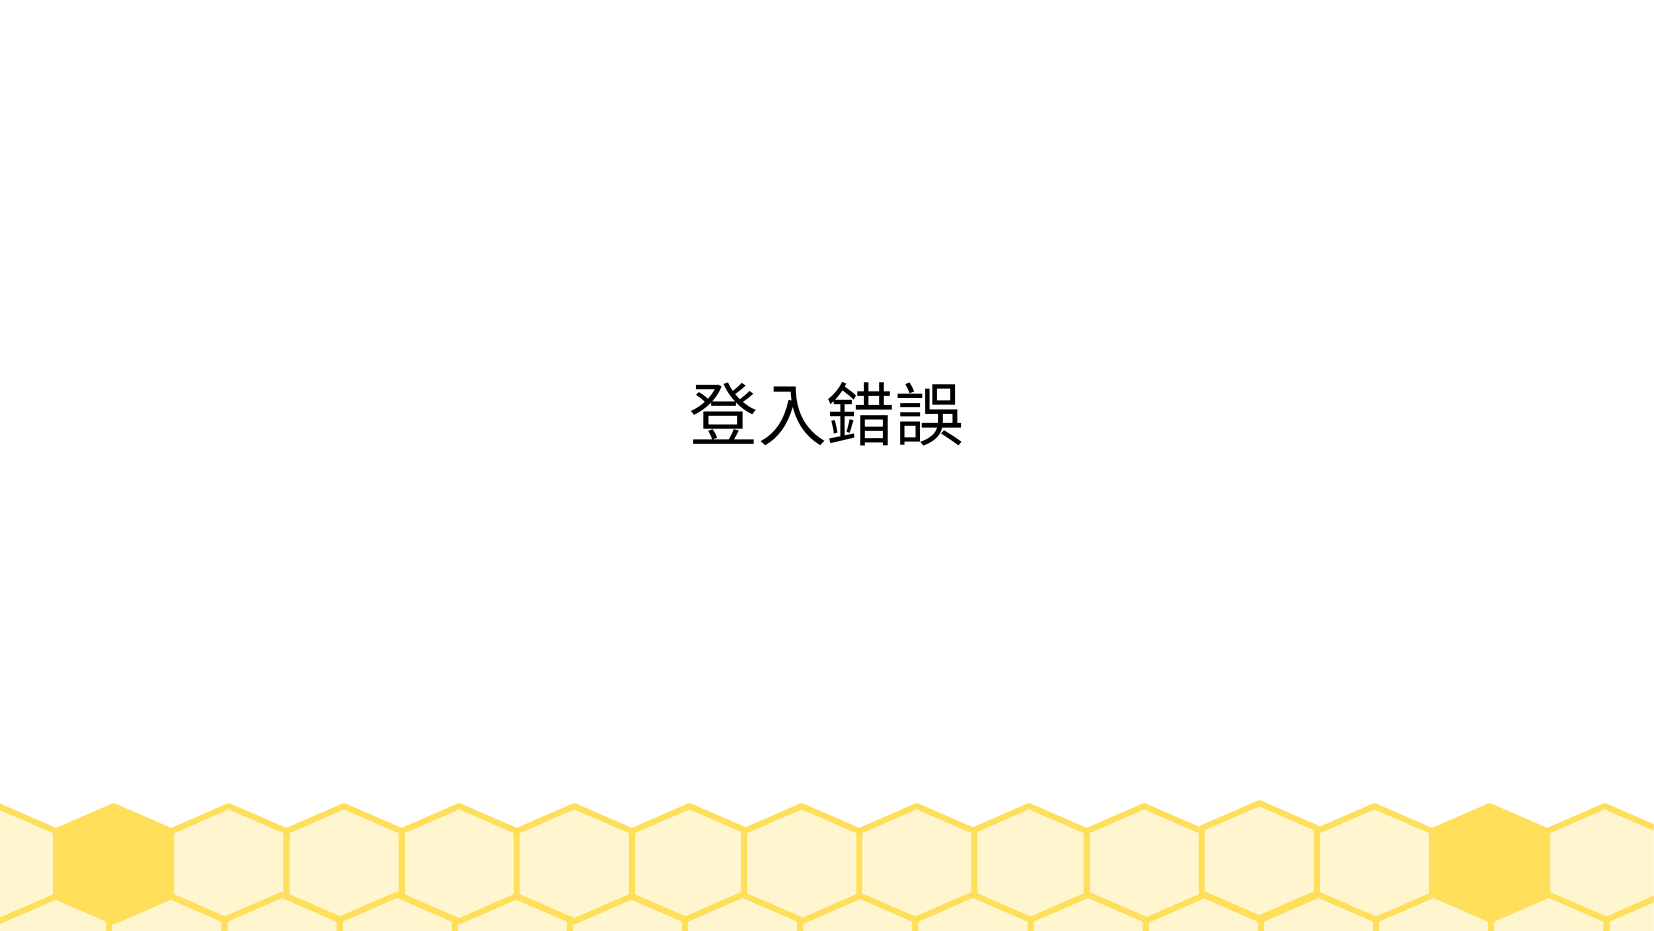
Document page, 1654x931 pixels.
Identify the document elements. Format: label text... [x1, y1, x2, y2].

title 登入錯誤 [82, 314, 1571, 514]
